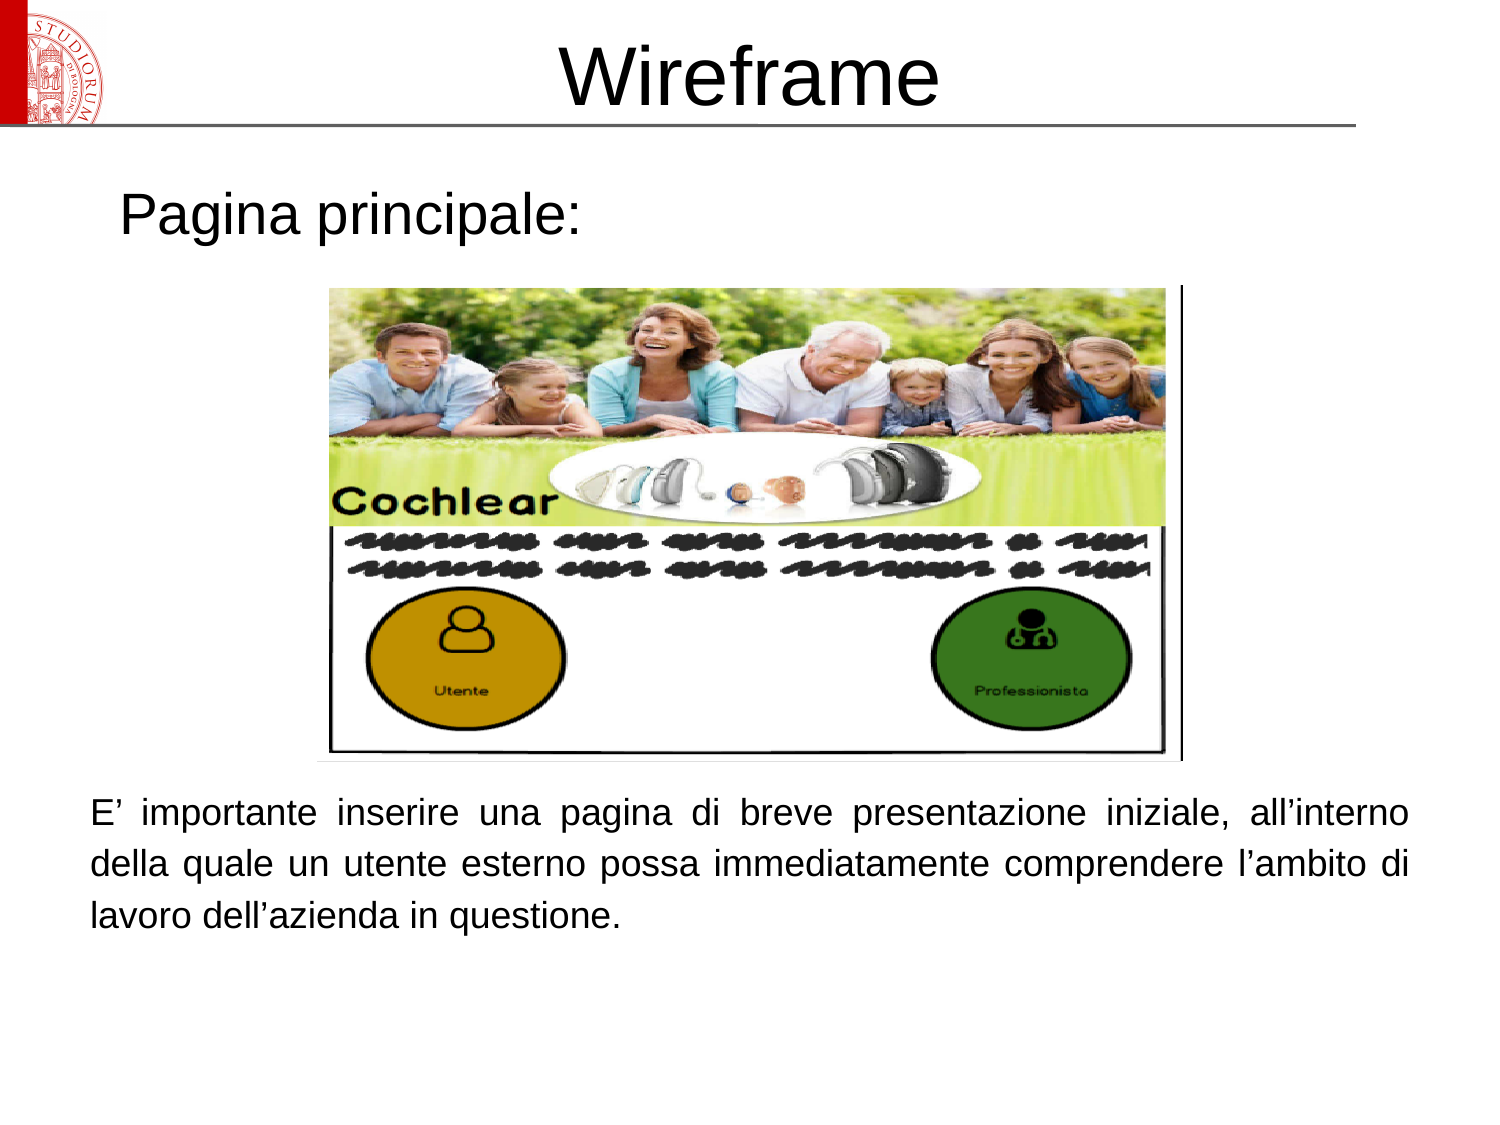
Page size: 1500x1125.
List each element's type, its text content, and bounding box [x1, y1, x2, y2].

list Pagina principale: E’ importante inserire una pagina di breve presentazione iniziale, all’interno della quale un utente esterno possa immediatamente comprendere l’ambito di lavoro dell’azienda in questione. [75, 160, 1425, 1005]
picture [317, 285, 1183, 762]
picture [28, 11, 107, 123]
title Wireframe [75, 7, 1425, 114]
